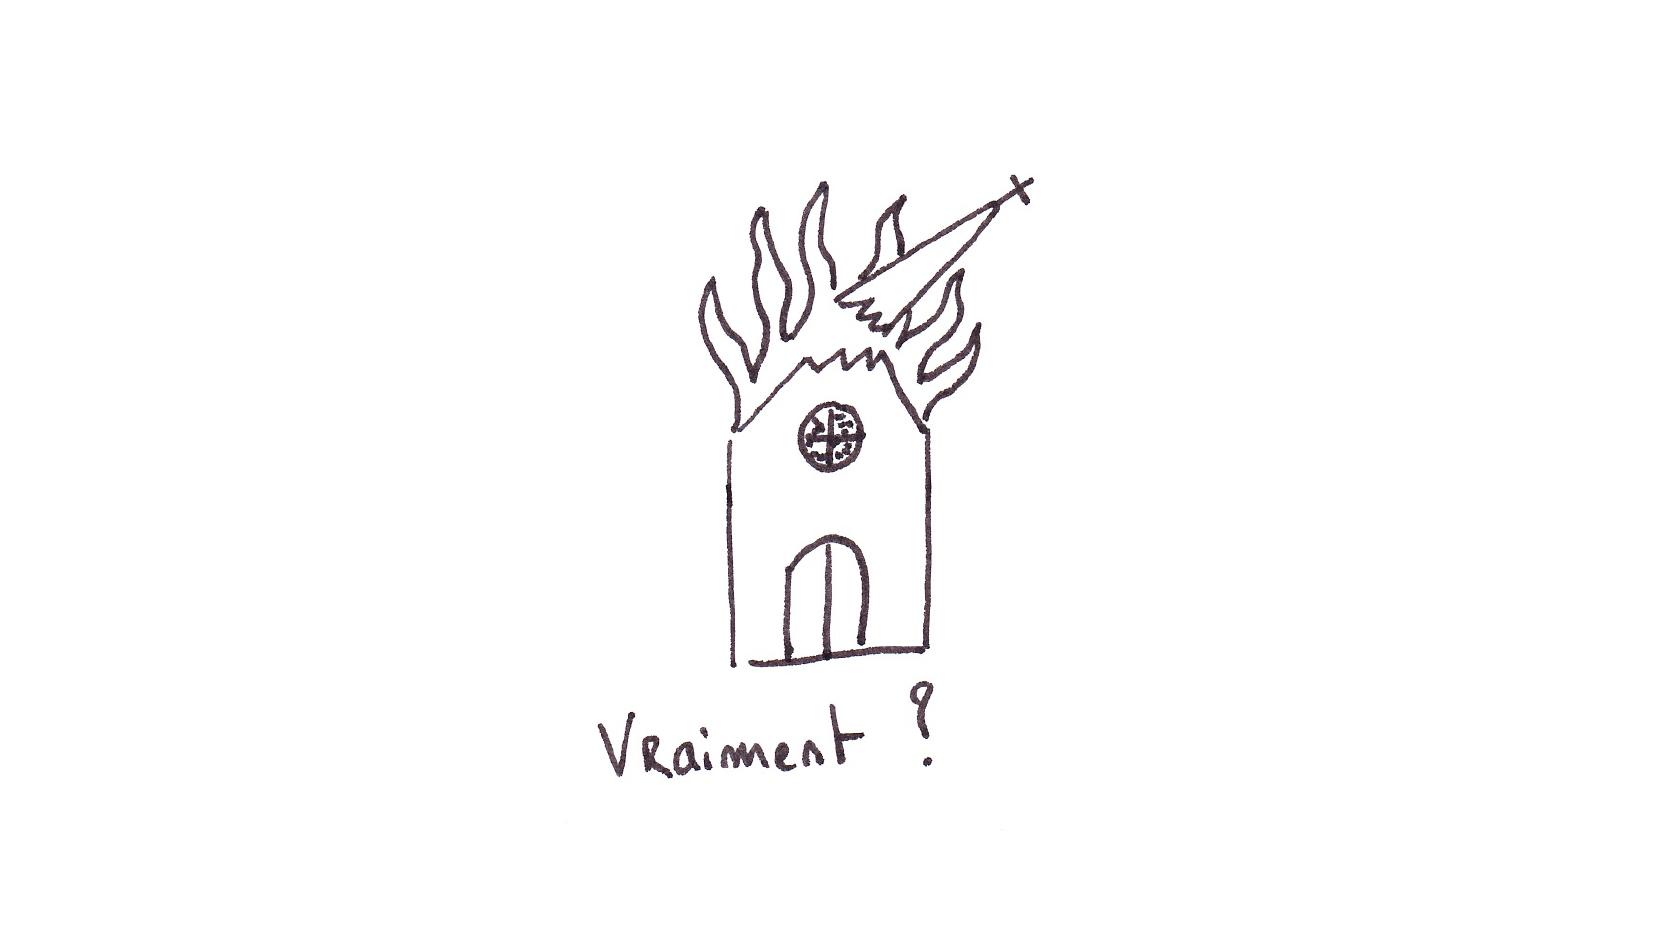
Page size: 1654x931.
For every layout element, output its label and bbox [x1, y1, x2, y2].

picture [492, 75, 1096, 884]
